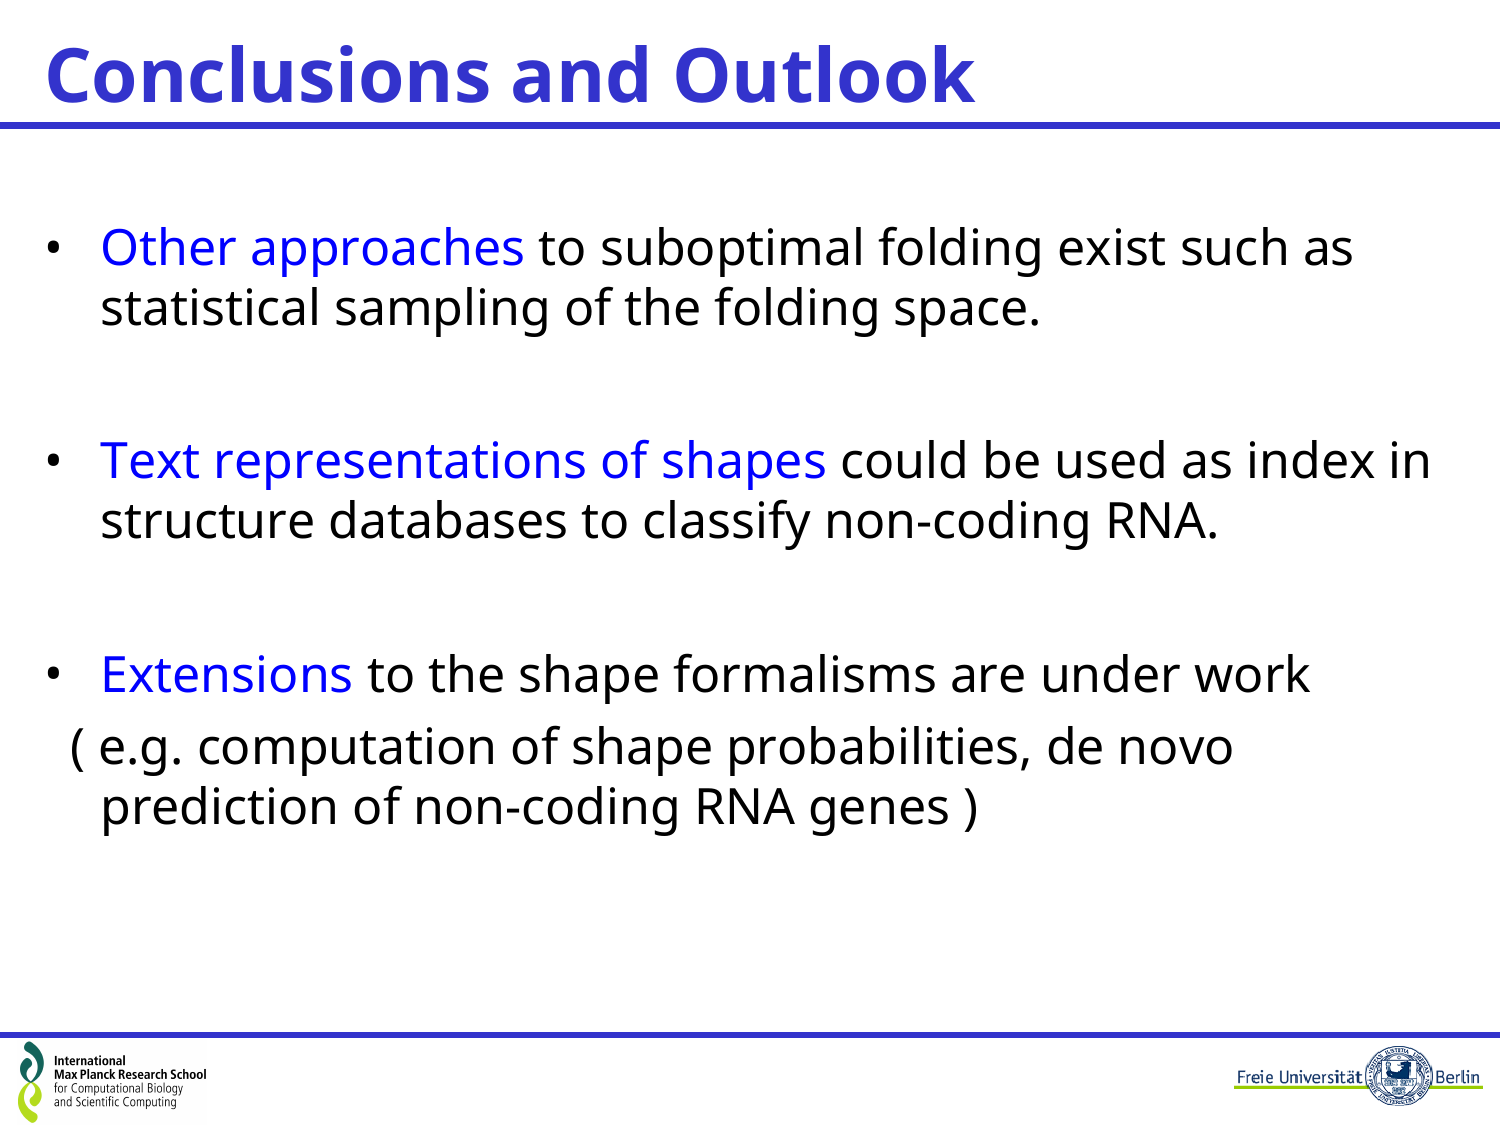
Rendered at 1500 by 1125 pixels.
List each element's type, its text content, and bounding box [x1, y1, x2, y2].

picture [17, 1039, 207, 1125]
picture [1234, 1046, 1483, 1106]
title Conclusions and Outlook [29, 3, 1164, 142]
list Other approaches to suboptimal folding exist such as statistical sampling of the folding space. Text representations of shapes could be used as index in structure databases to classify non-coding RNA. Extensions to the shape formalisms are under work ( e.g. computation of shape probabilities, de novo prediction of non-coding RNA genes ) [29, 208, 1483, 1012]
